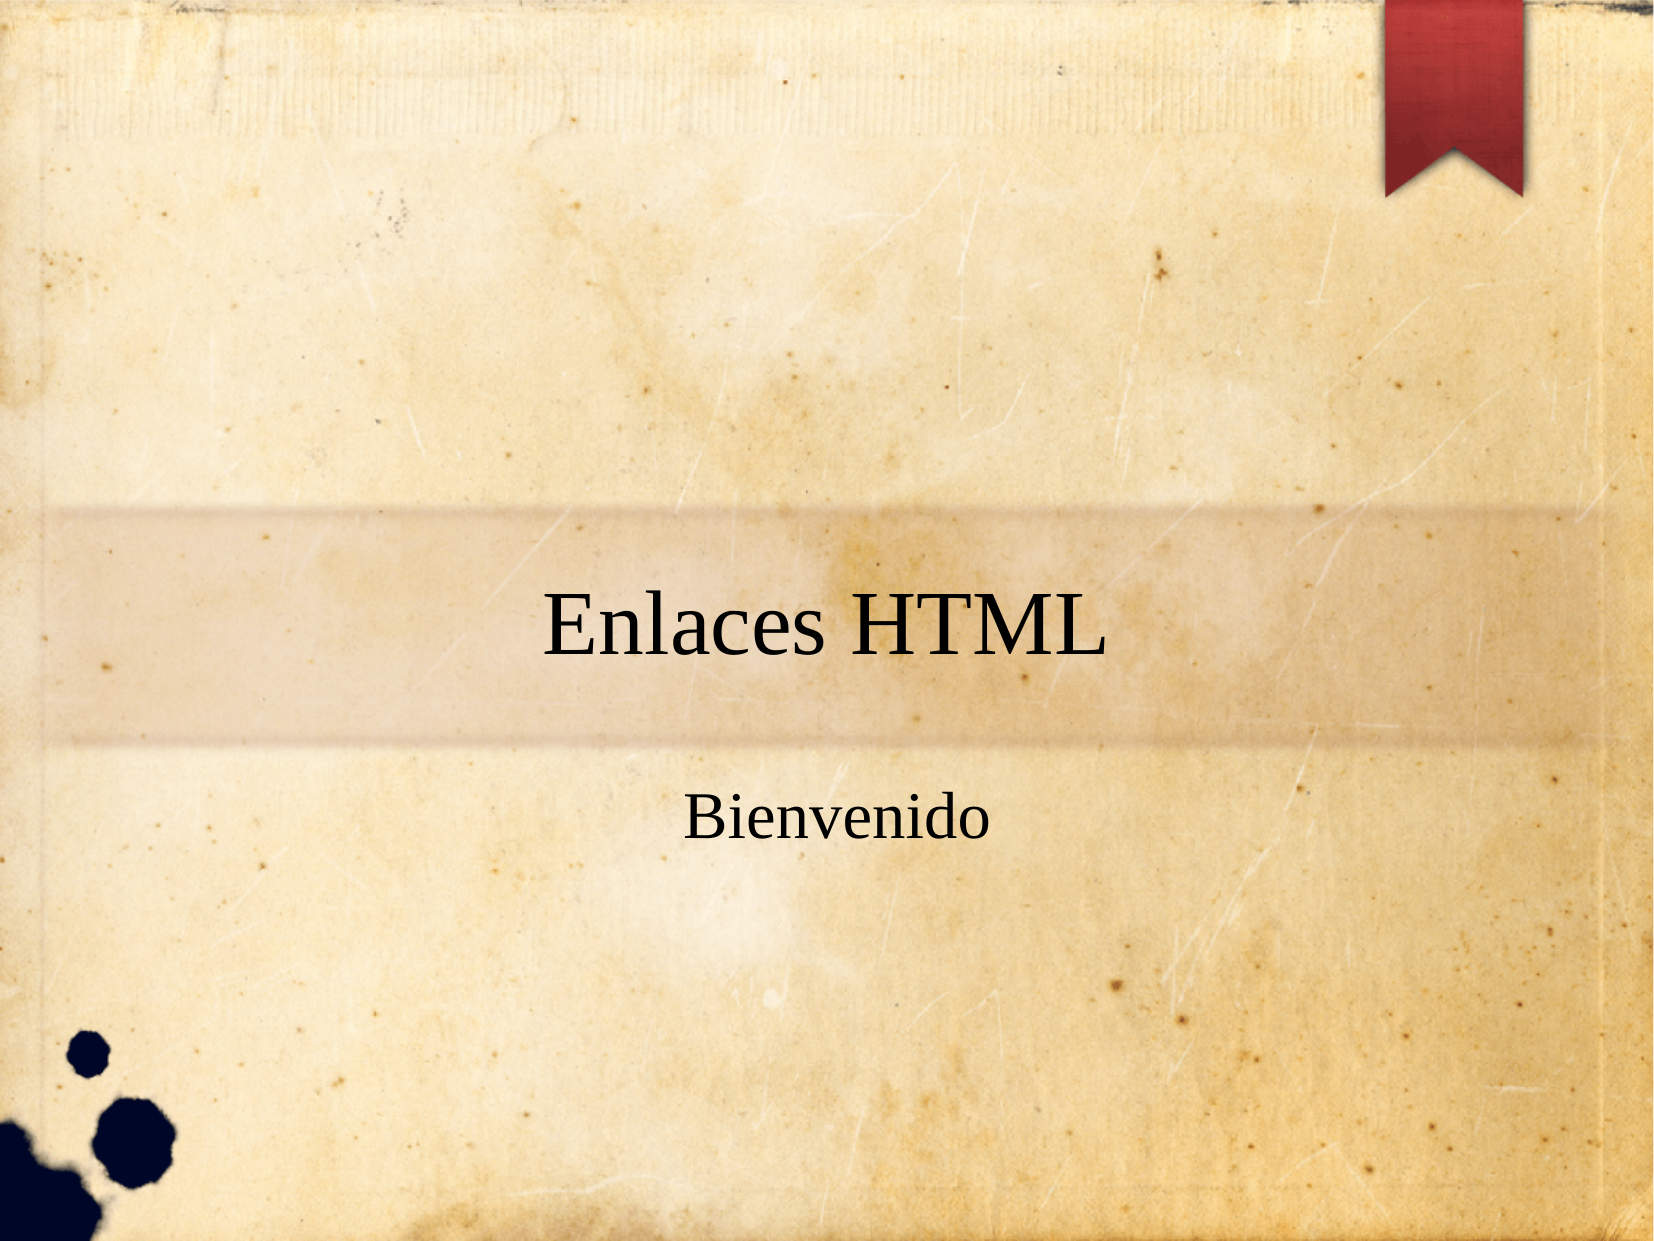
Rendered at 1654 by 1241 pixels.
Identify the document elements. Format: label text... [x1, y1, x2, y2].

picture [0, 0, 1654, 1241]
list Bienvenido [82, 779, 1538, 1205]
title Enlaces HTML [82, 519, 1571, 727]
